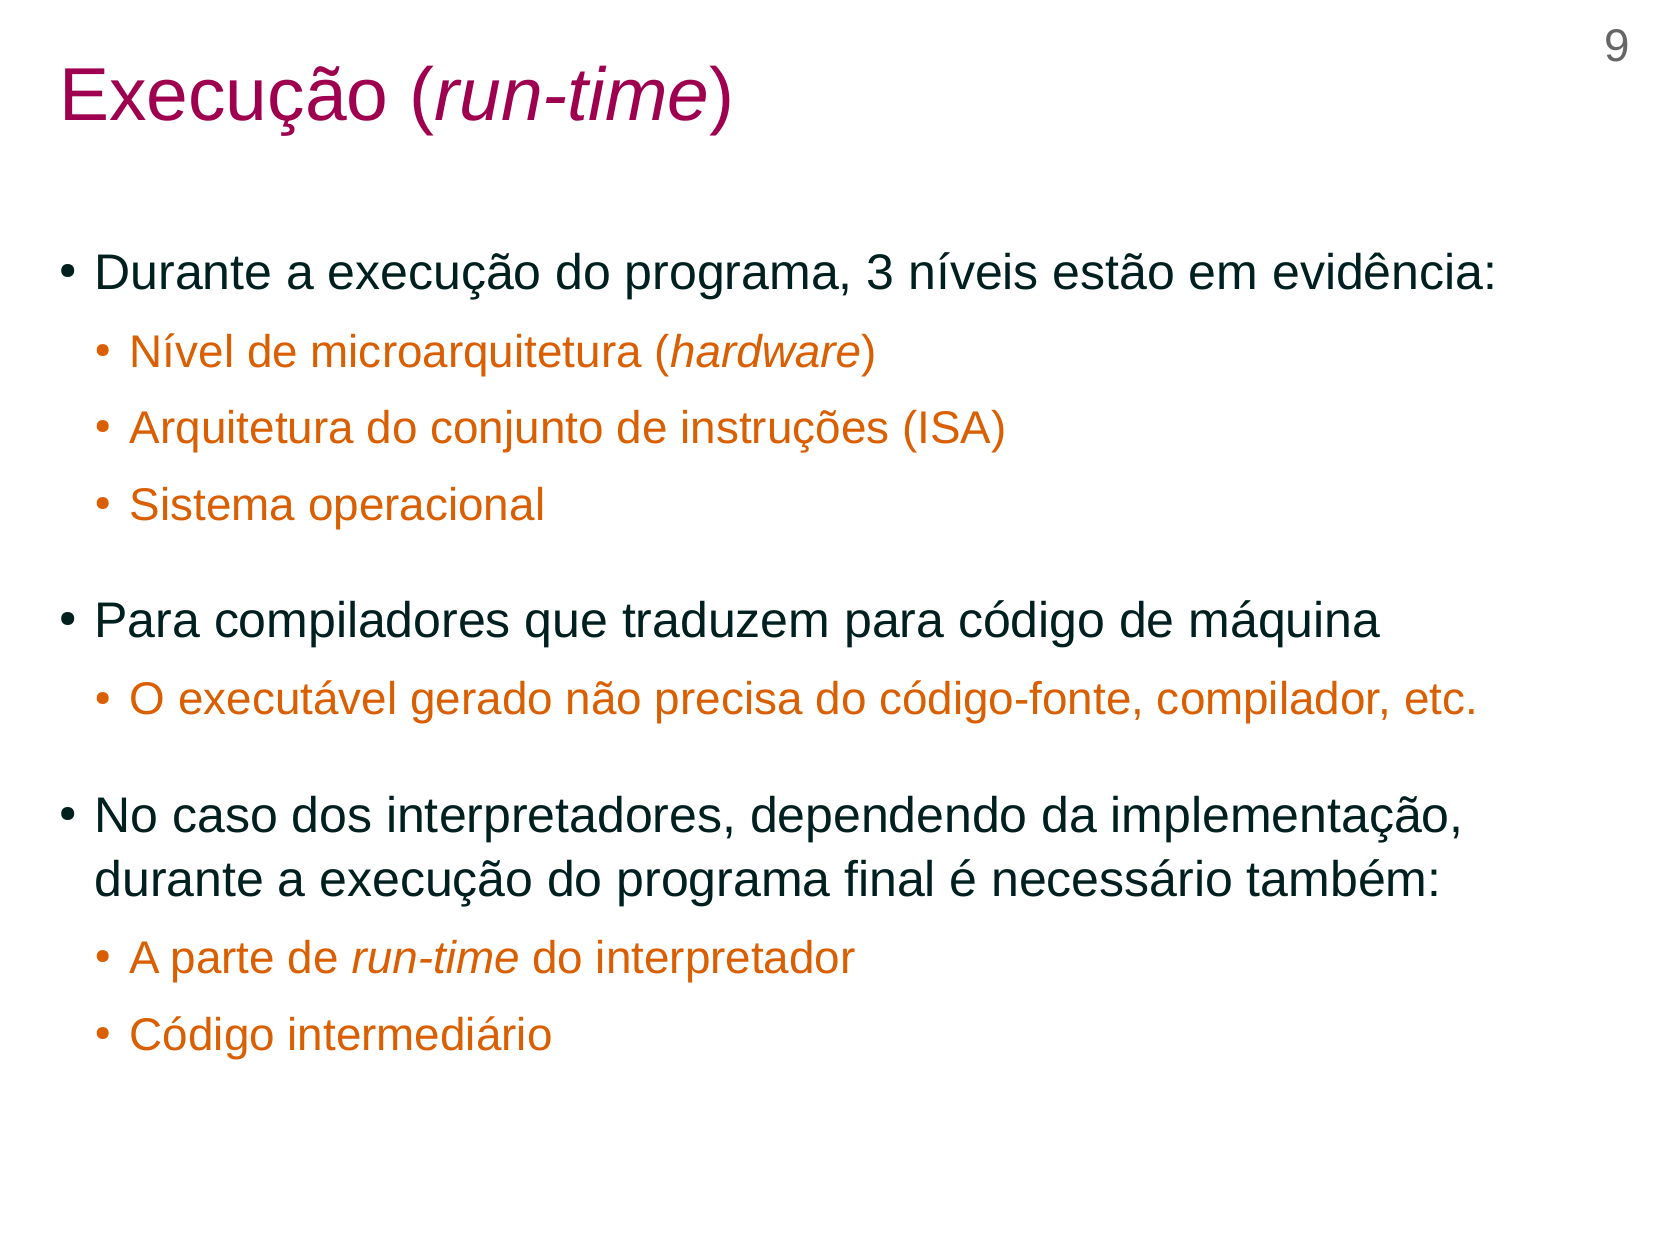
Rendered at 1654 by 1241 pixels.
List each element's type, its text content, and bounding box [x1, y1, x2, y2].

title Execução (run-time) [59, 29, 1595, 148]
list Durante a execução do programa, 3 níveis estão em evidência: Nível de microarquitetura (hardware) Arquitetura do conjunto de instruções (ISA) Sistema operacional Para compiladores que traduzem para código de máquina O executável gerado não precisa do código-fonte, compilador, etc. No caso dos interpretadores, dependendo da implementação, durante a execução do programa final é necessário também: A parte de run-time do interpretador Código intermediário [59, 236, 1595, 1211]
